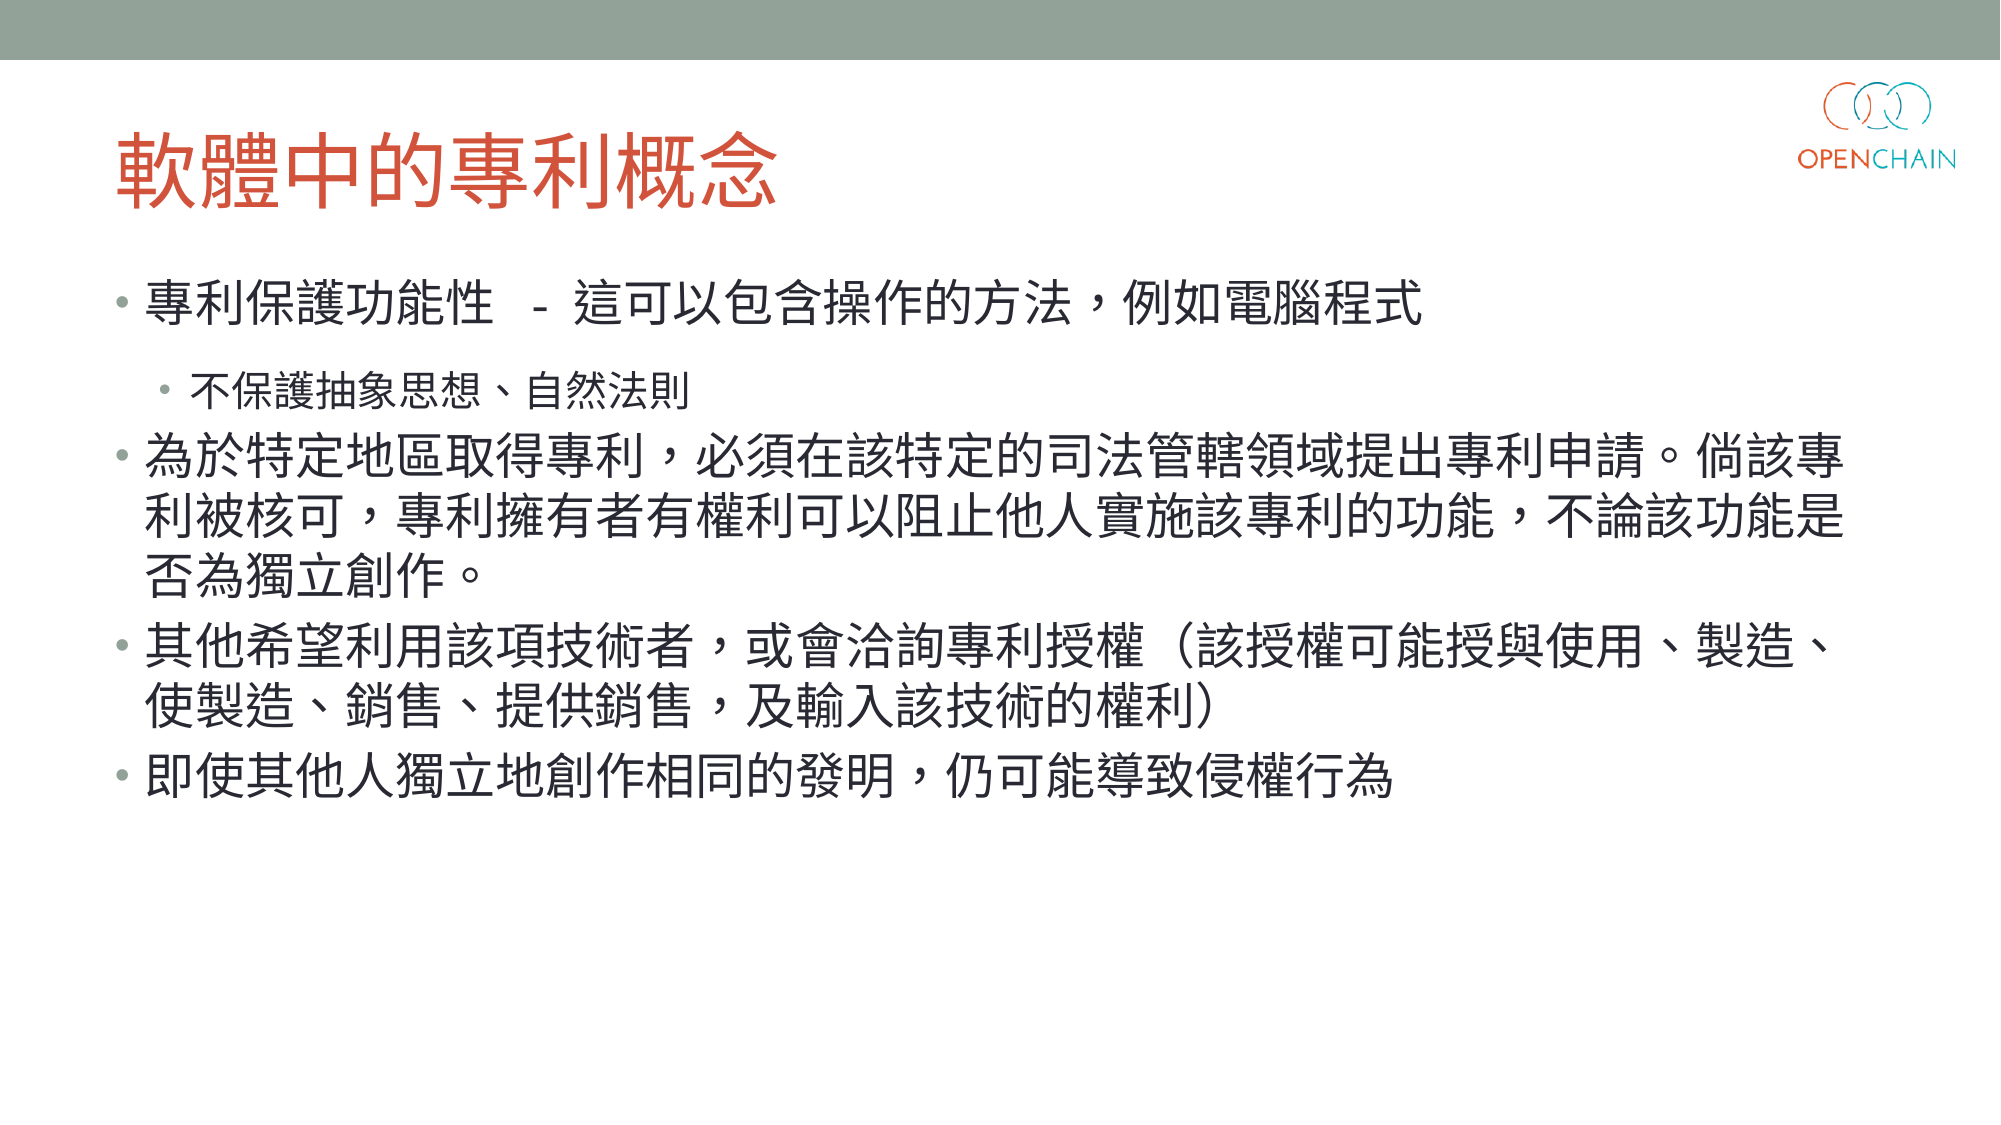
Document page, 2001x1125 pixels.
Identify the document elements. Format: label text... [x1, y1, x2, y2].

picture [1798, 82, 1955, 169]
list 專利保護功能性 - 這可以包含操作的方法，例如電腦程式 不保護抽象思想、自然法則 為於特定地區取得專利，必須在該特定的司法管轄領域提出專利申請。倘該專利被核可，專利擁有者有權利可以阻止他人實施該專利的功能，不論該功能是否為獨立創作。 其他希望利用該項技術者，或會洽詢專利授權（該授權可能授與使用、製造、使製造、銷售、提供銷售，及輸入該技術的權利） 即使其他人獨立地創作相同的發明，仍可能導致侵權行為 [99, 263, 1900, 1064]
title 軟體中的專利概念 [99, 87, 1900, 250]
